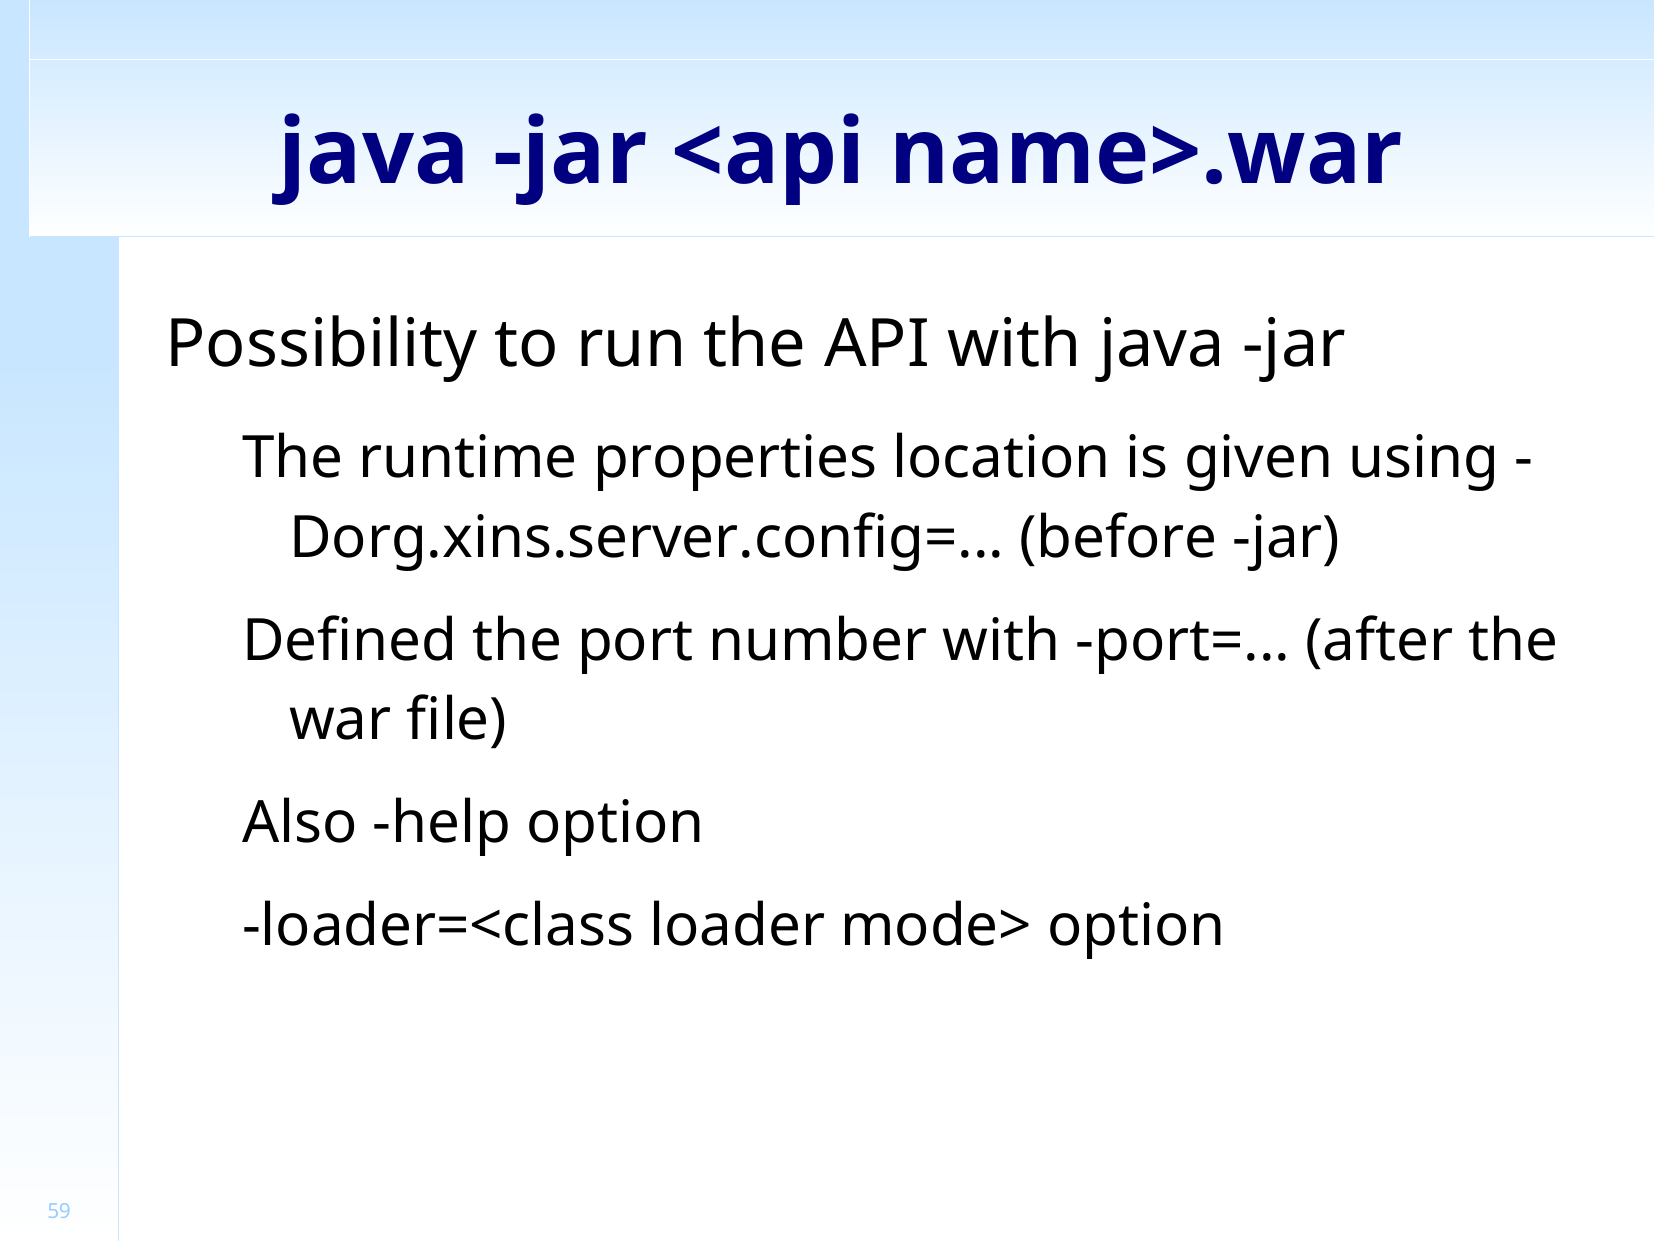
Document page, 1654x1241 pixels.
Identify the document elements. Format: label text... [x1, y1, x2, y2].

title java -jar <api name>.war [29, 59, 1654, 237]
list Possibility to run the API with java -jar The runtime properties location is given using -Dorg.xins.server.config=... (before -jar) Defined the port number with -port=... (after the war file) Also -help option -loader=<class loader mode> option [147, 295, 1625, 1182]
